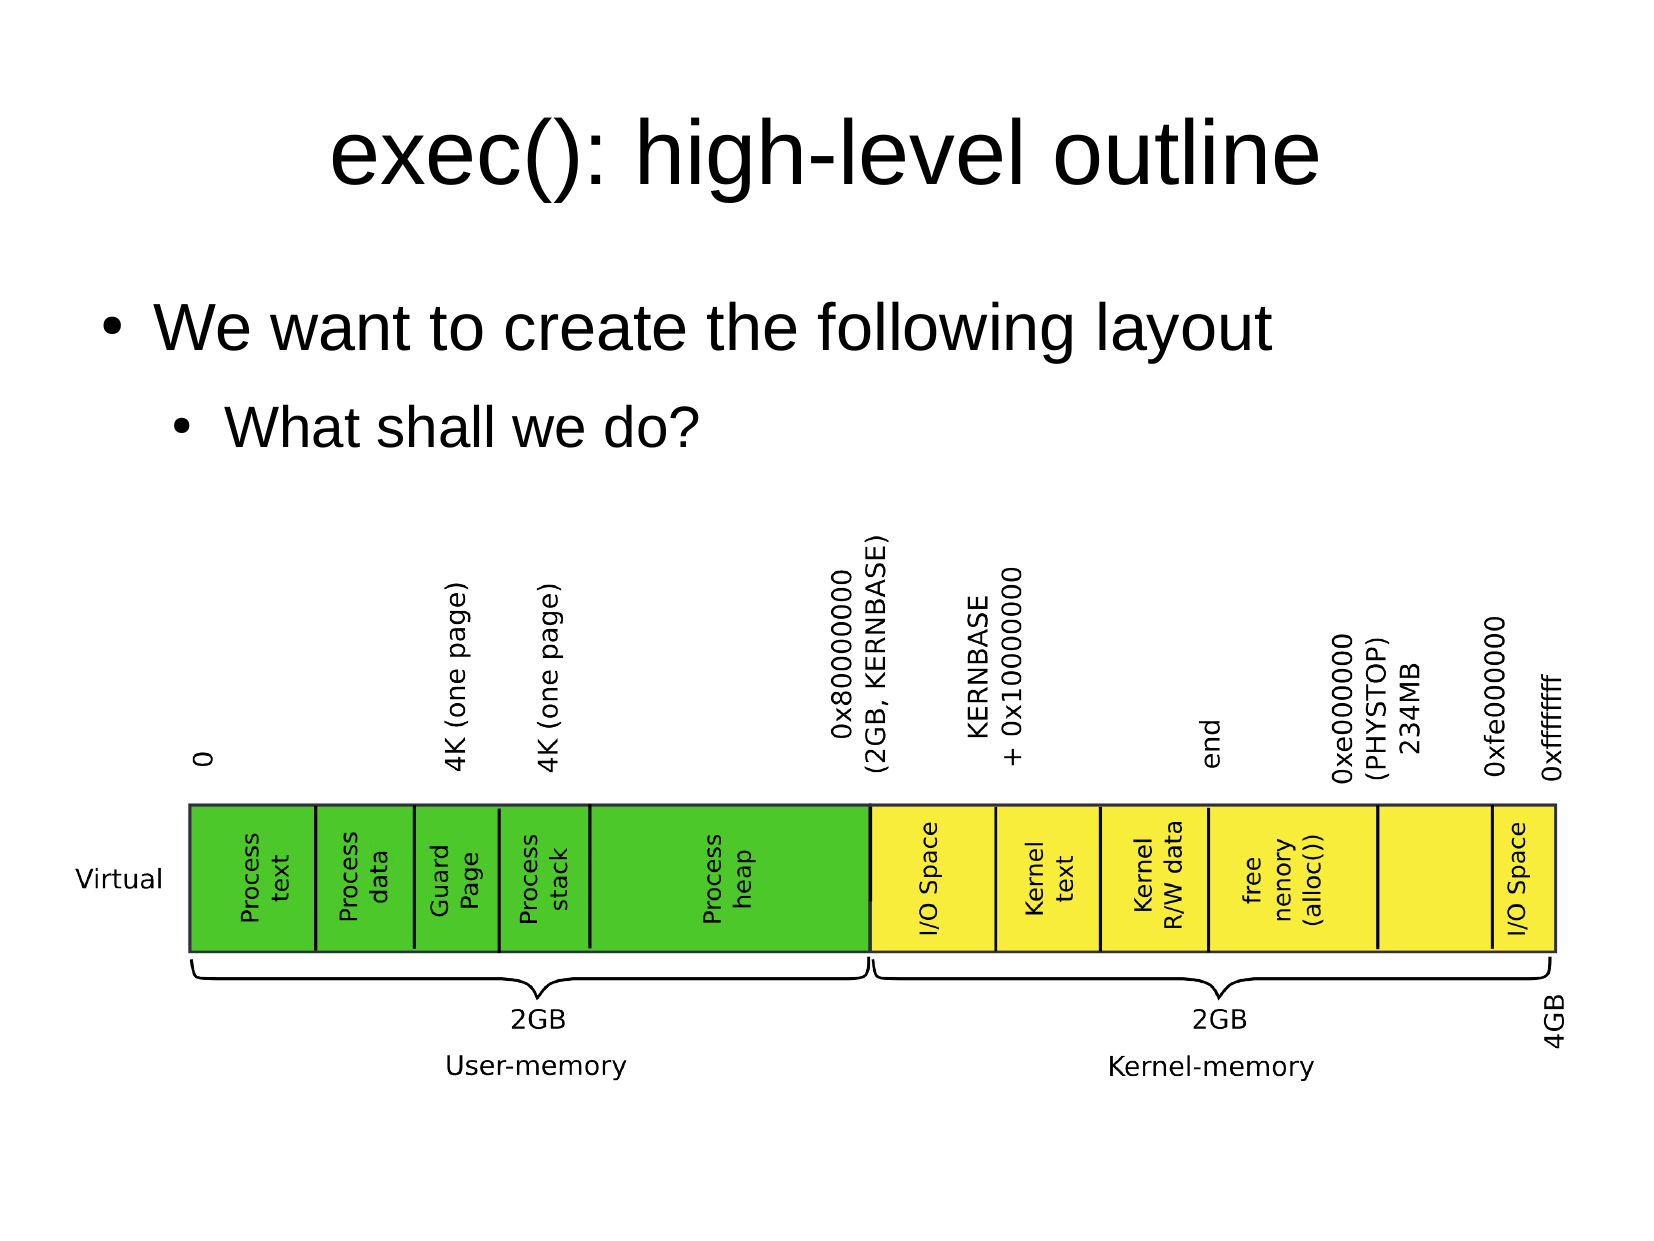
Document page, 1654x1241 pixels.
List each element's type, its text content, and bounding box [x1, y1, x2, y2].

title exec(): high-level outline [82, 49, 1571, 257]
list We want to create the following layout What shall we do? [82, 290, 1571, 1010]
picture [75, 536, 1564, 1081]
